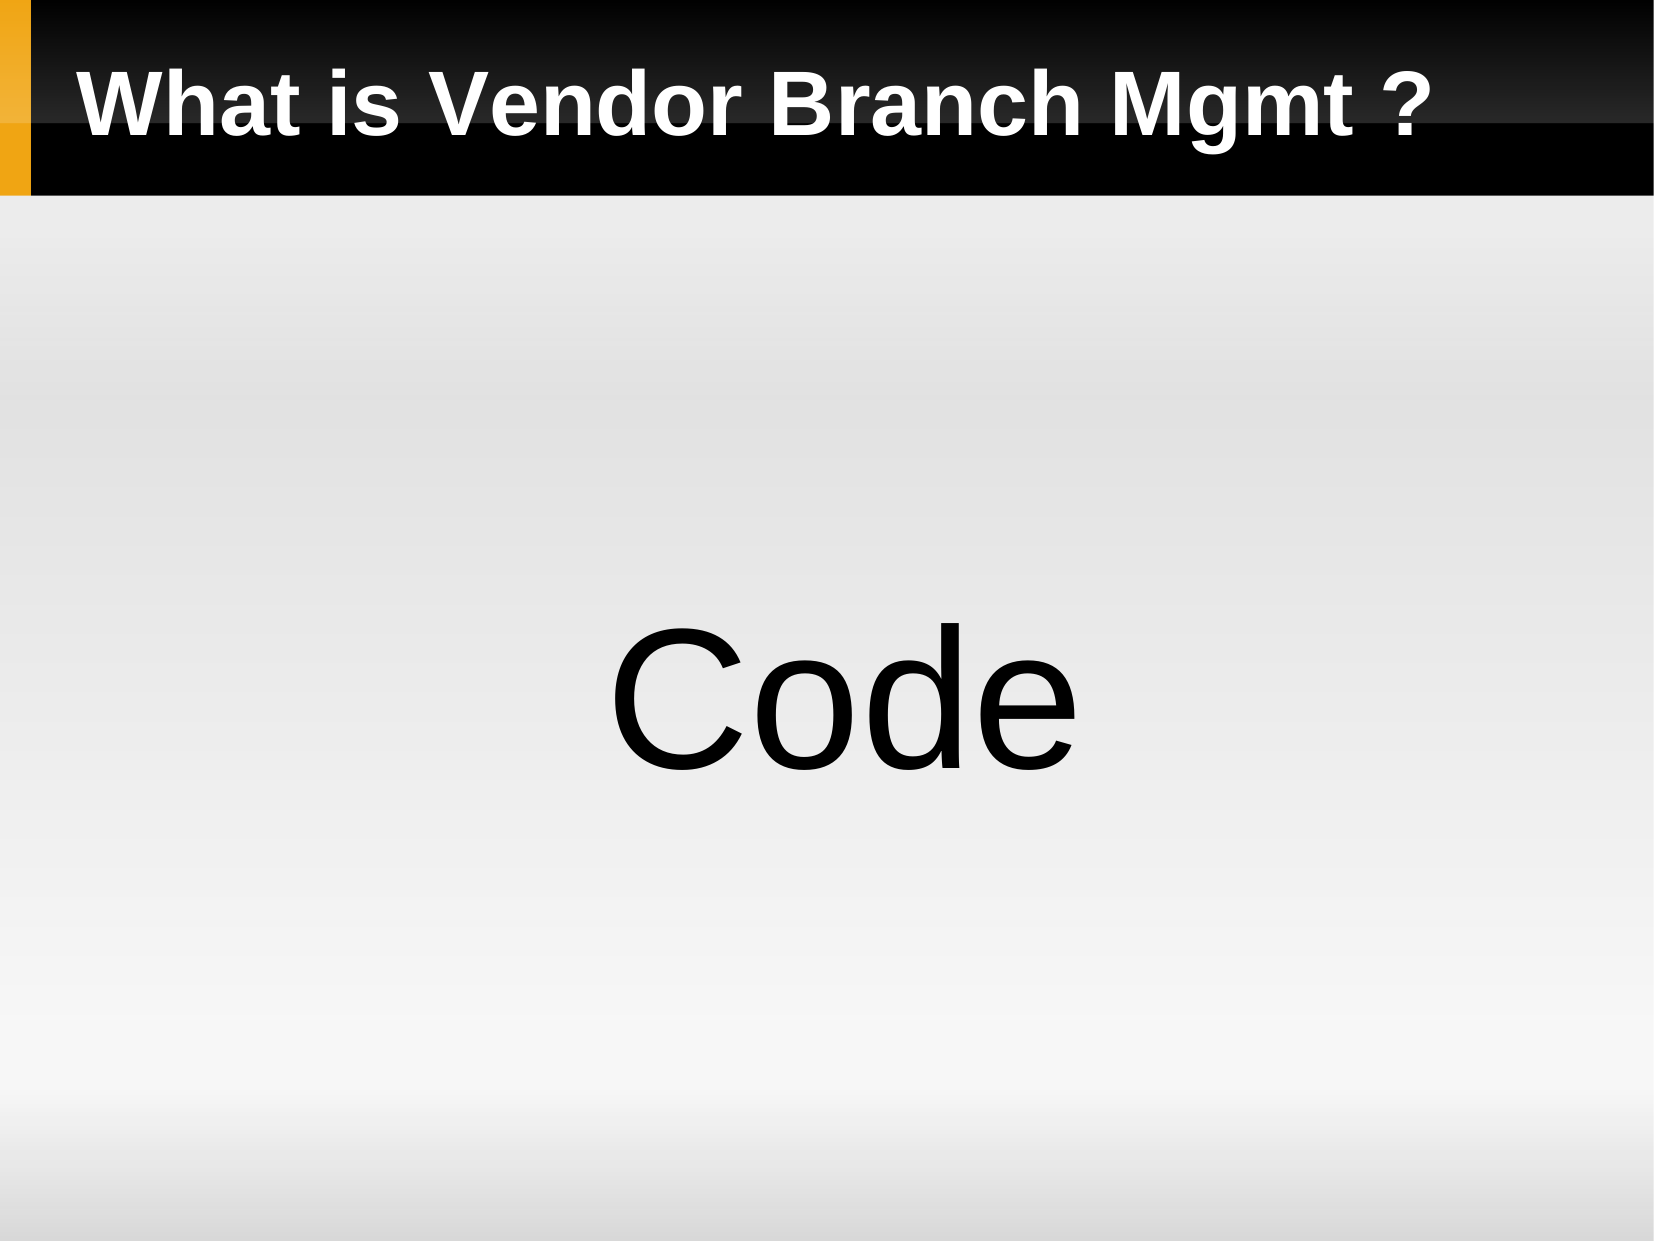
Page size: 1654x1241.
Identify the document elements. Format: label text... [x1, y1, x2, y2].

title What is Vendor Branch Mgmt ? [76, 7, 1565, 200]
subtitle Code [82, 297, 1571, 1102]
picture [0, 0, 1654, 1241]
